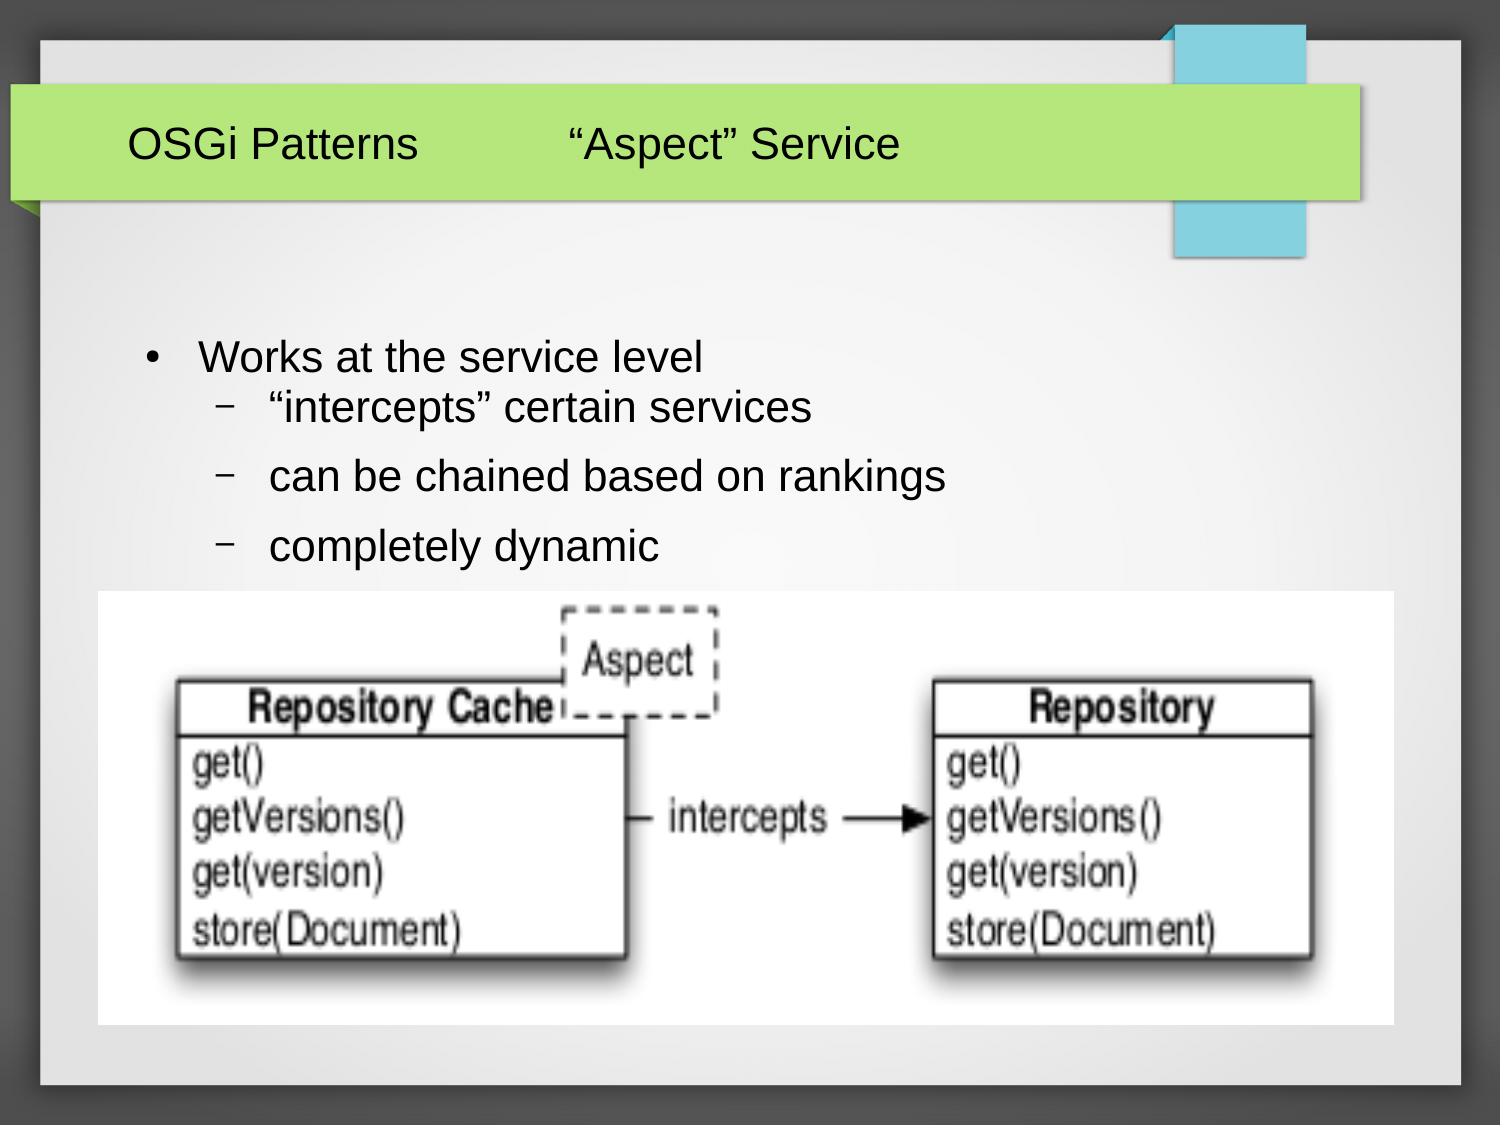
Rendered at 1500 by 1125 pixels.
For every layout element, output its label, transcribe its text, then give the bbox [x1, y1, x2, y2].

picture [0, 0, 1500, 1125]
list Works at the service level “intercepts” certain services can be chained based on rankings completely dynamic [112, 324, 1388, 591]
title OSGi Patterns “Aspect” Service [112, 42, 1454, 246]
